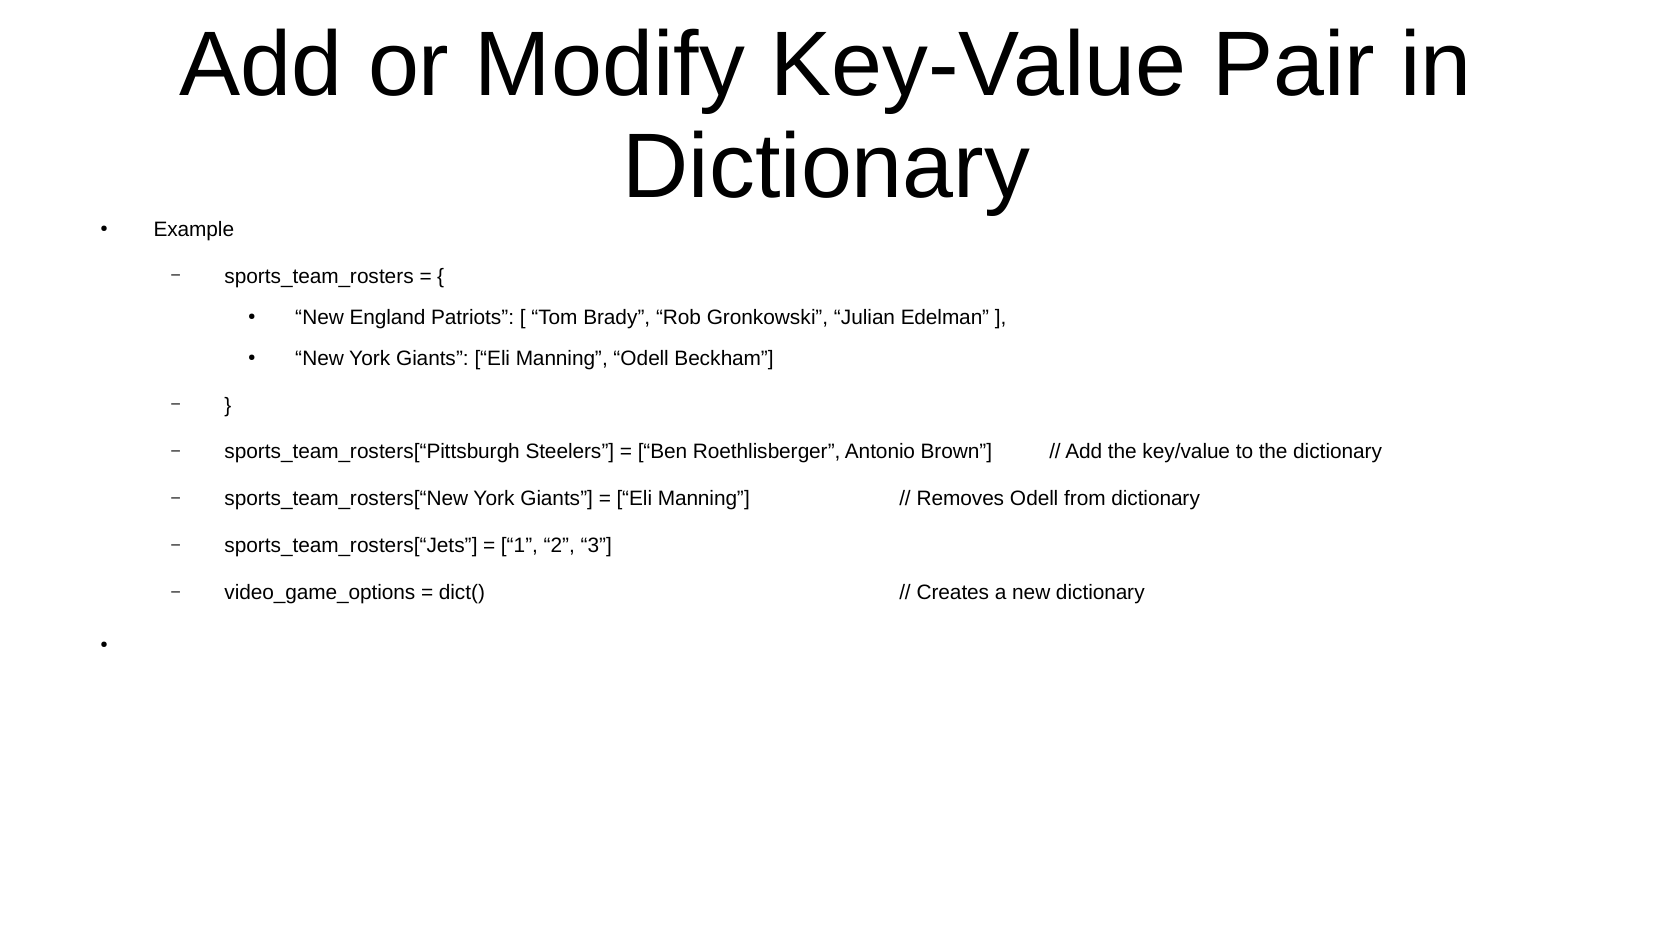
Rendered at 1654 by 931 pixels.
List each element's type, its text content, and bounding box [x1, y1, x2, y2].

list Example sports_team_rosters = { “New England Patriots”: [ “Tom Brady”, “Rob Gronkowski”, “Julian Edelman” ], “New York Giants”: [“Eli Manning”, “Odell Beckham”] } sports_team_rosters[“Pittsburgh Steelers”] = [“Ben Roethlisberger”, Antonio Brown”] // Add the key/value to the dictionary sports_team_rosters[“New York Giants”] = [“Eli Manning”] // Removes Odell from dictionary sports_team_rosters[“Jets”] = [“1”, “2”, “3”] video_game_options = dict() // Creates a new dictionary [82, 217, 1576, 916]
title Add or Modify Key-Value Pair in Dictionary [82, 12, 1571, 217]
